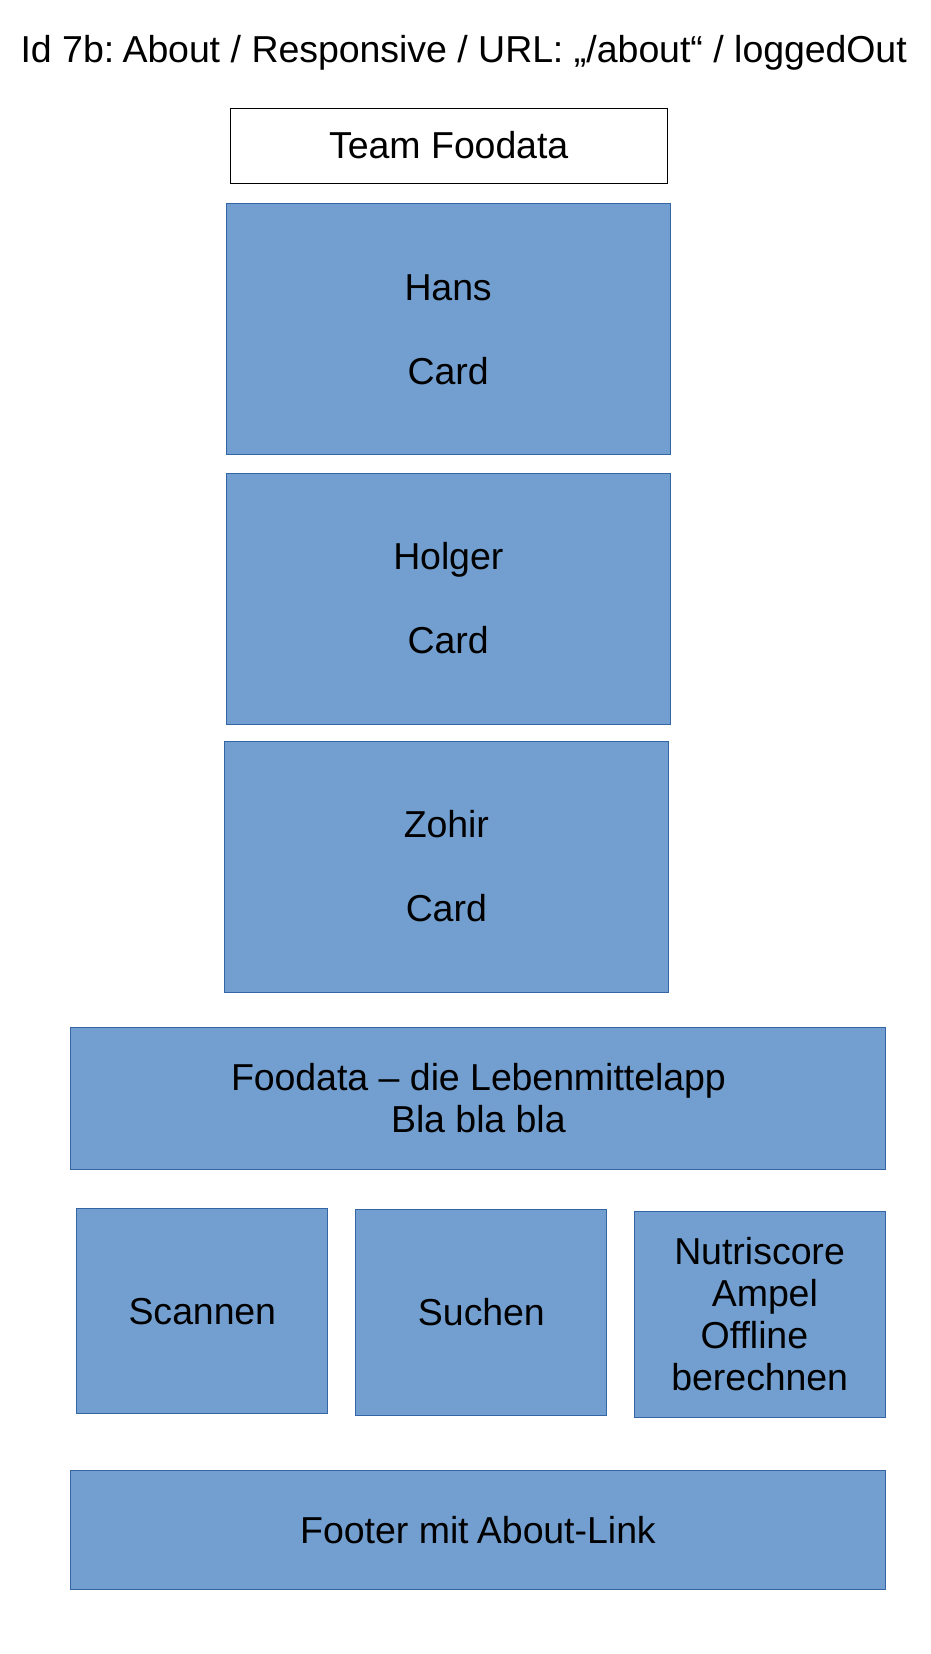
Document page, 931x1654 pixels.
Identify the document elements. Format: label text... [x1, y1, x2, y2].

text_box Holger Card [226, 473, 671, 725]
text_box Team Foodata [230, 108, 668, 184]
text_box Id 7b: About / Responsive / URL: „/about“ / loggedOut [5, 21, 931, 79]
text_box Nutriscore Ampel Offline berechnen [634, 1211, 886, 1418]
text_box Footer mit About-Link [70, 1470, 886, 1590]
text_box Hans Card [226, 203, 671, 455]
text_box Suchen [355, 1209, 607, 1416]
text_box Zohir Card [224, 741, 669, 993]
text_box Scannen [76, 1208, 328, 1414]
text_box Foodata – die Lebenmittelapp Bla bla bla [70, 1027, 886, 1170]
